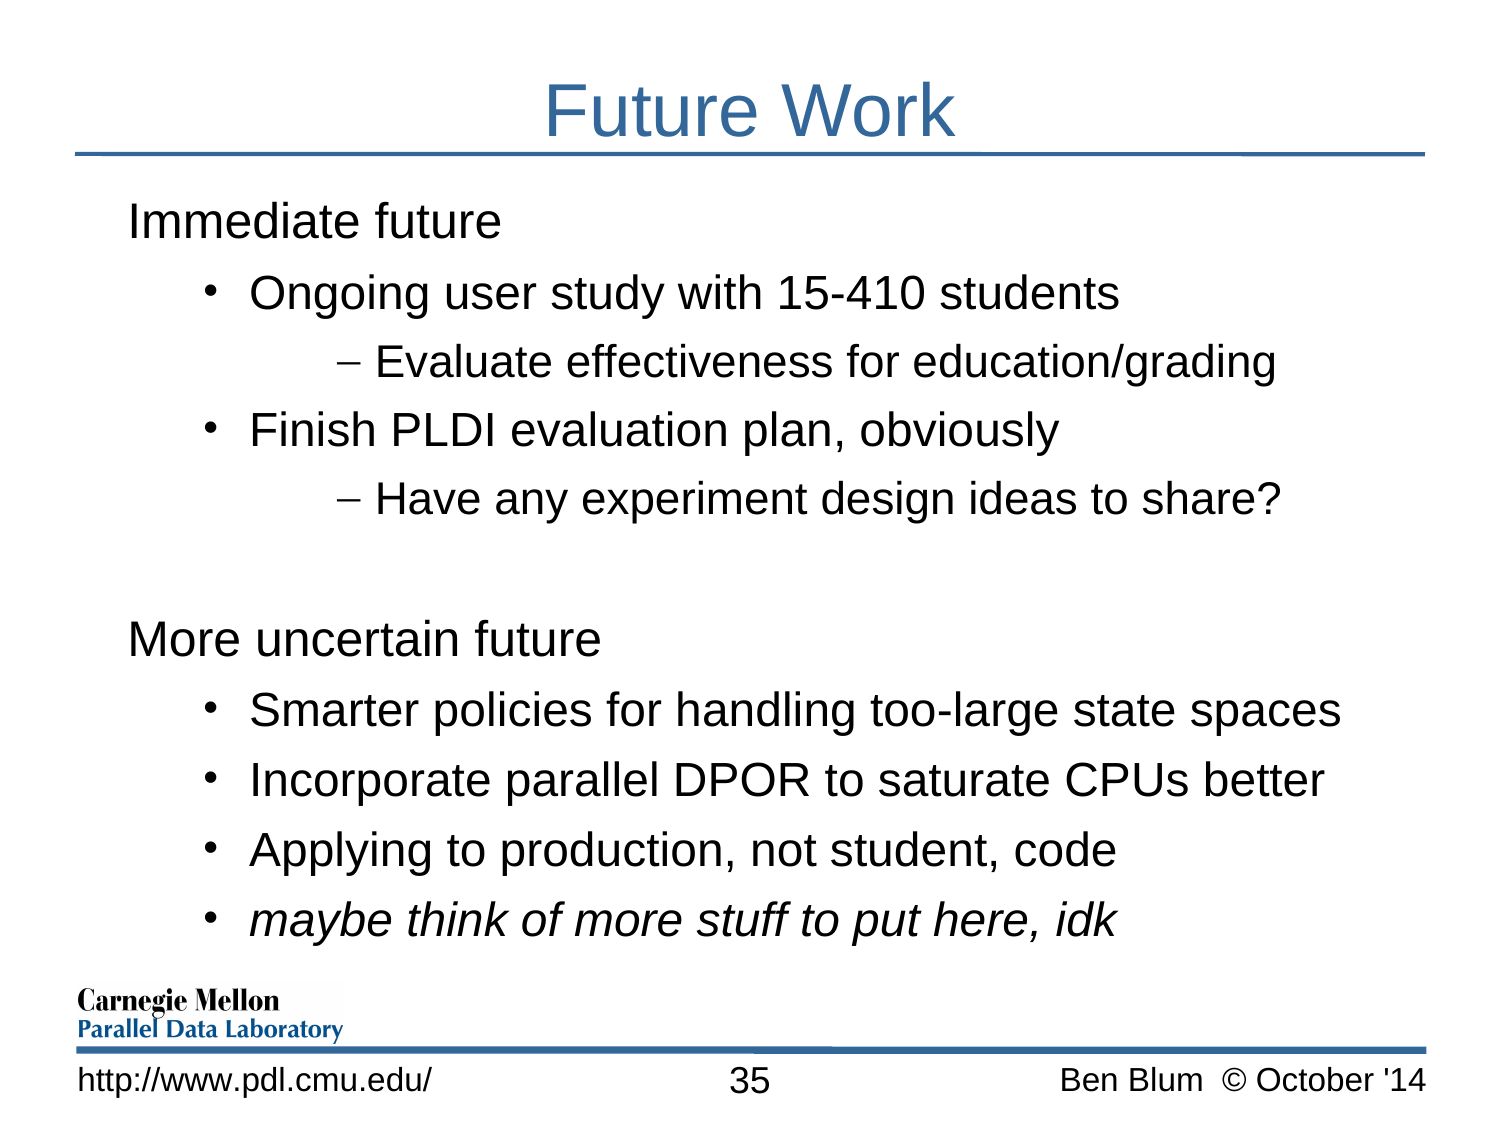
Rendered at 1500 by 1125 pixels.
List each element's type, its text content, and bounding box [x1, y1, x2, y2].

picture [77, 979, 112, 1044]
title Future Work [112, 49, 1388, 163]
list Immediate future Ongoing user study with 15-410 students Evaluate effectiveness for education/grading Finish PLDI evaluation plan, obviously Have any experiment design ideas to share? More uncertain future Smarter policies for handling too-large state spaces Incorporate parallel DPOR to saturate CPUs better Applying to production, not student, code maybe think of more stuff to put here, idk [112, 181, 1426, 1097]
